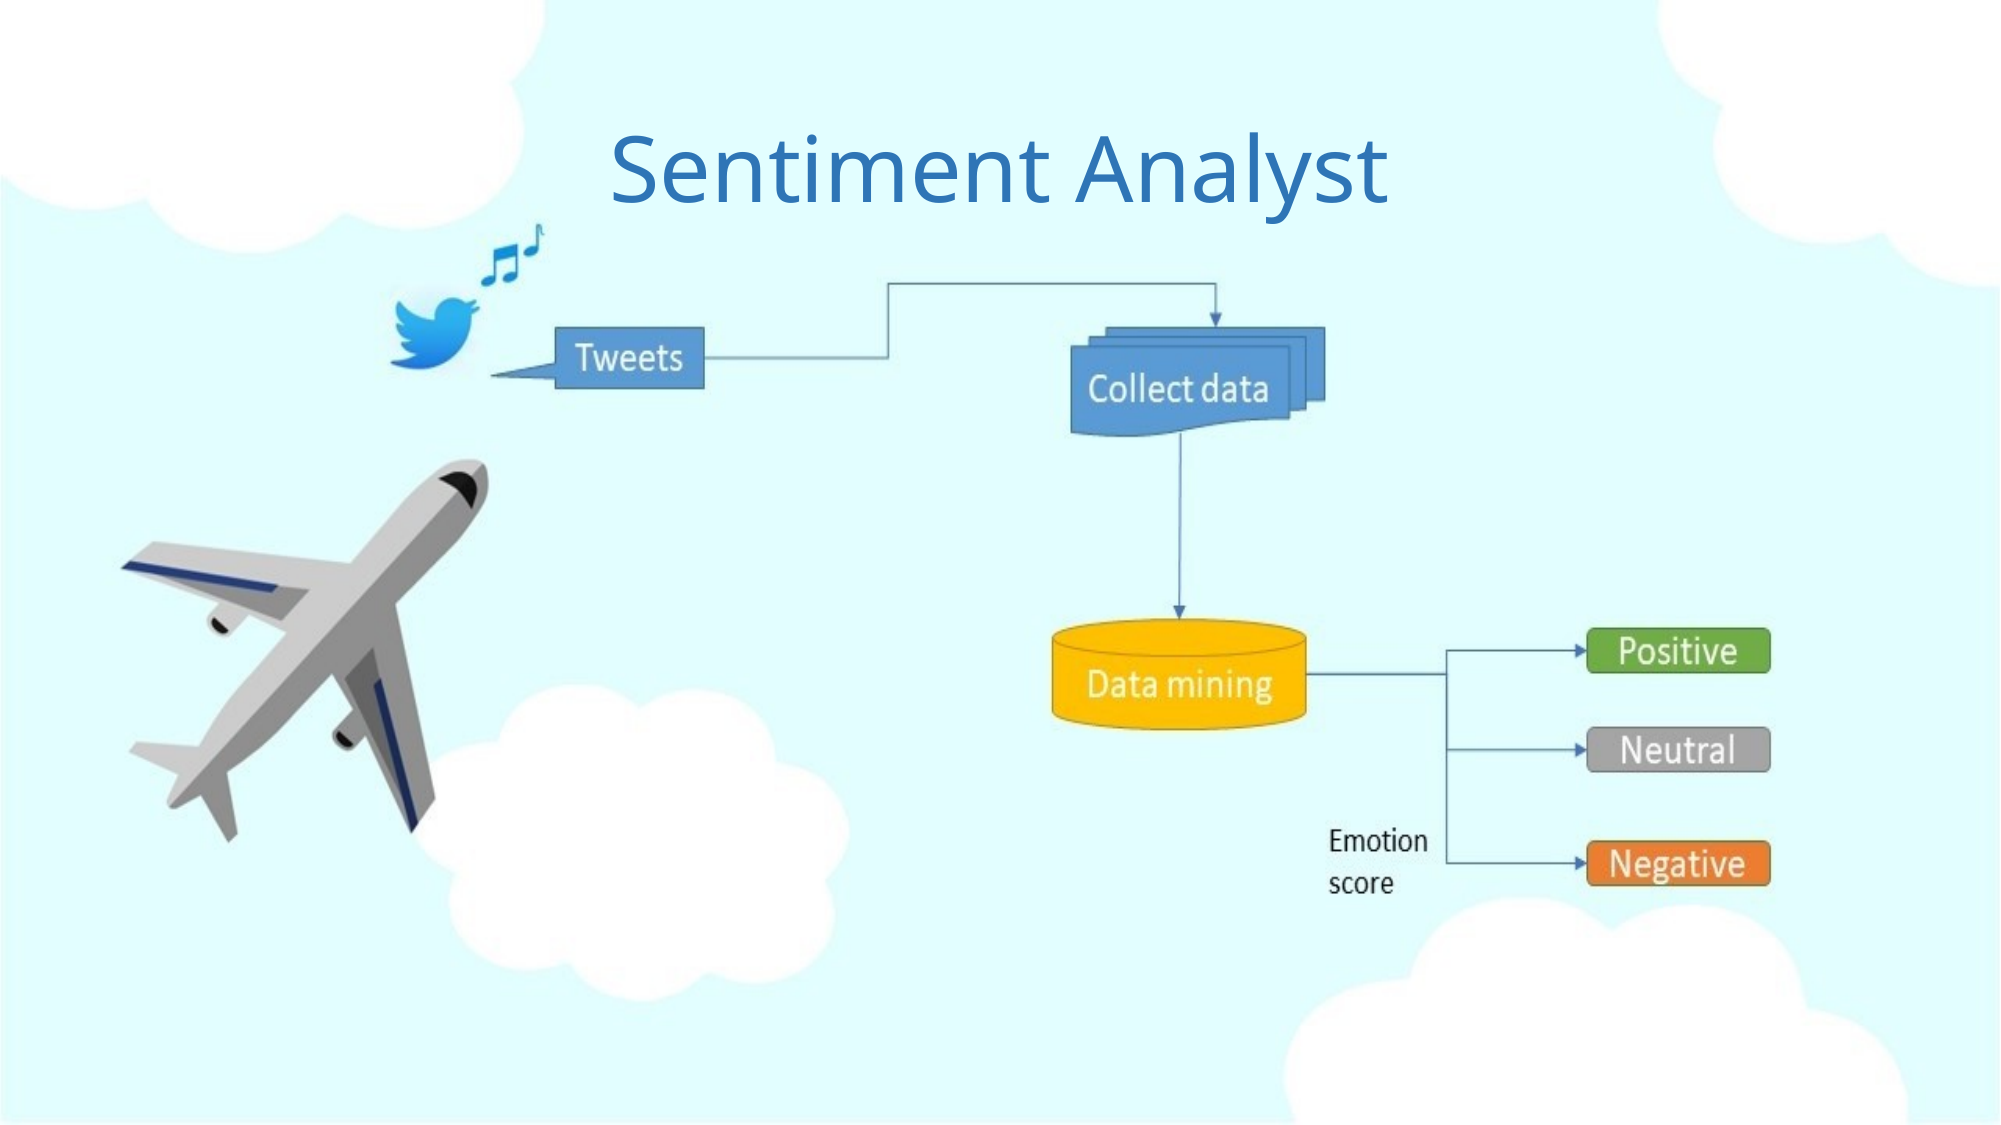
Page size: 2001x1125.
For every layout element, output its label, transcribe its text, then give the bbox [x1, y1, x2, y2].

title Sentiment Analyst [137, 59, 1863, 278]
picture [0, 0, 2000, 1125]
